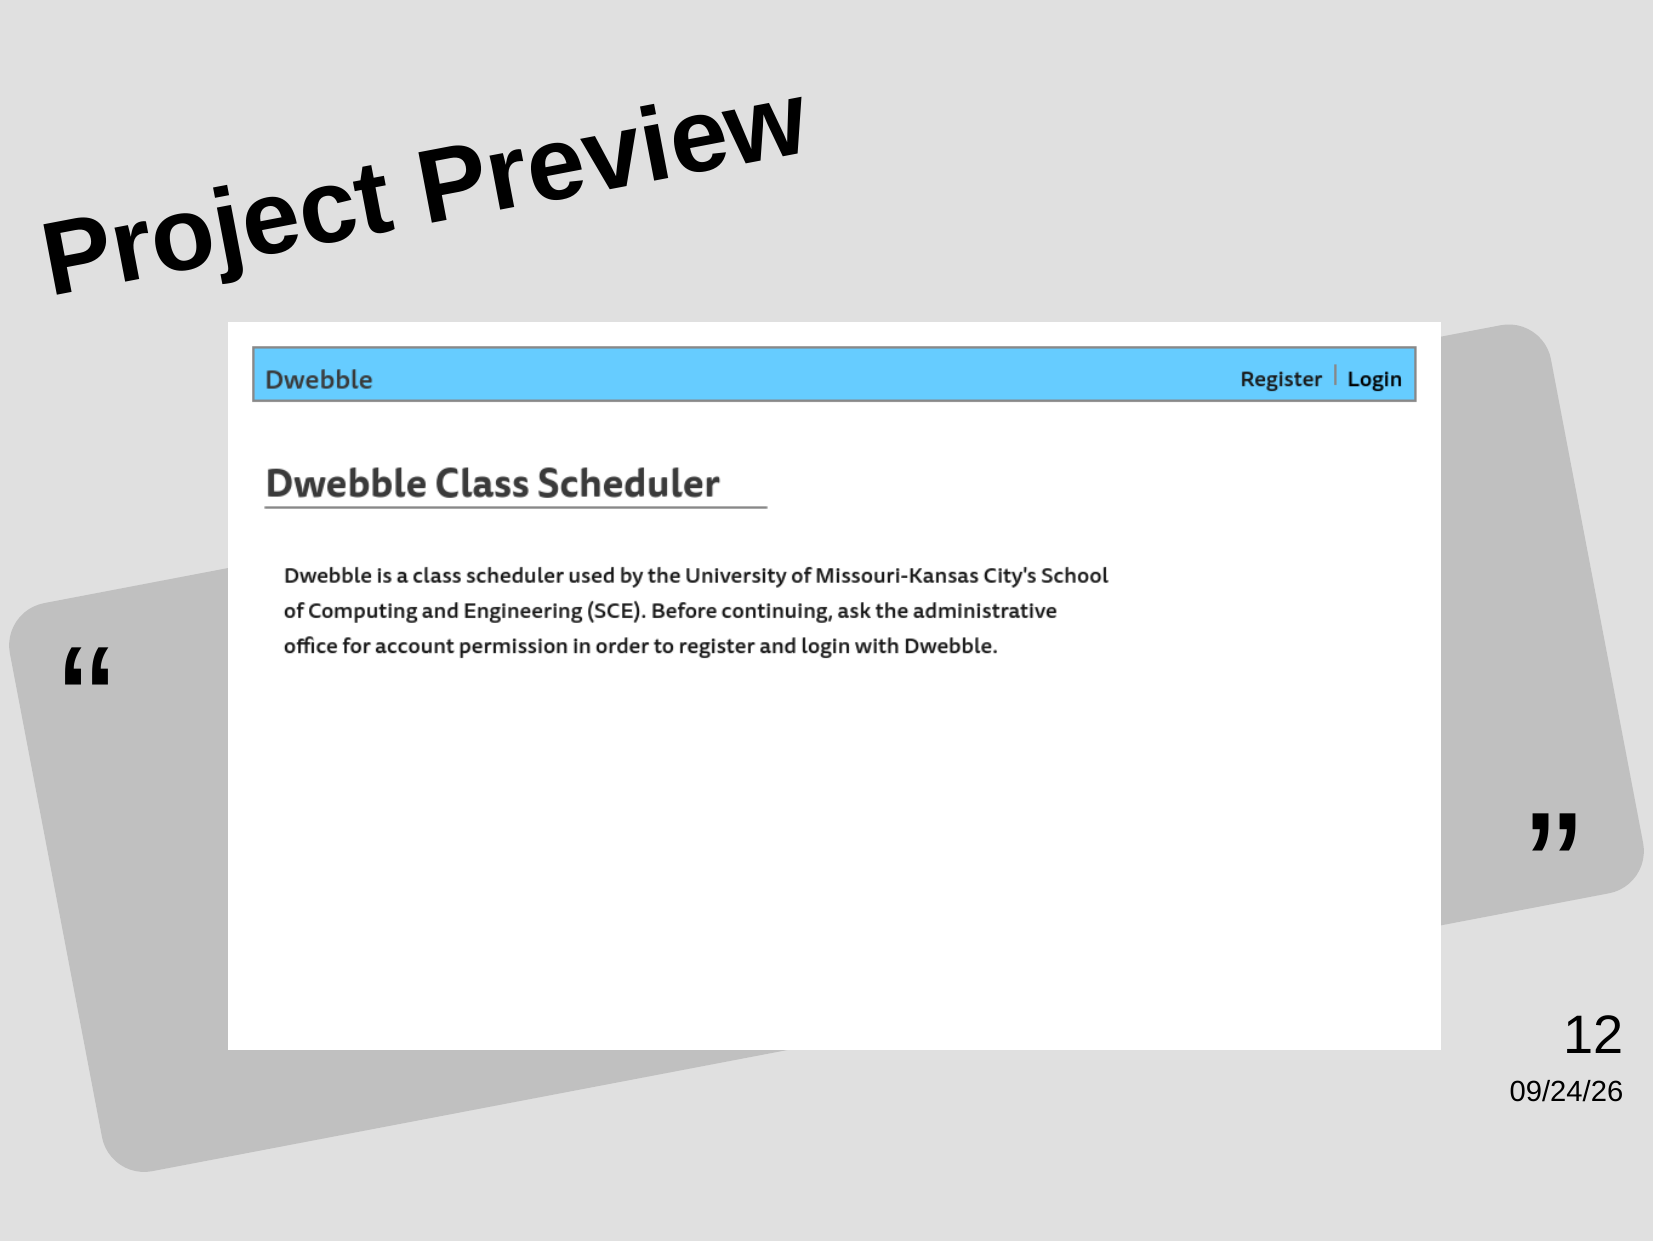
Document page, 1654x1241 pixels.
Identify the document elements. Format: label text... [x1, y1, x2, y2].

title Project Preview [23, 0, 1524, 363]
picture [228, 322, 1441, 1051]
